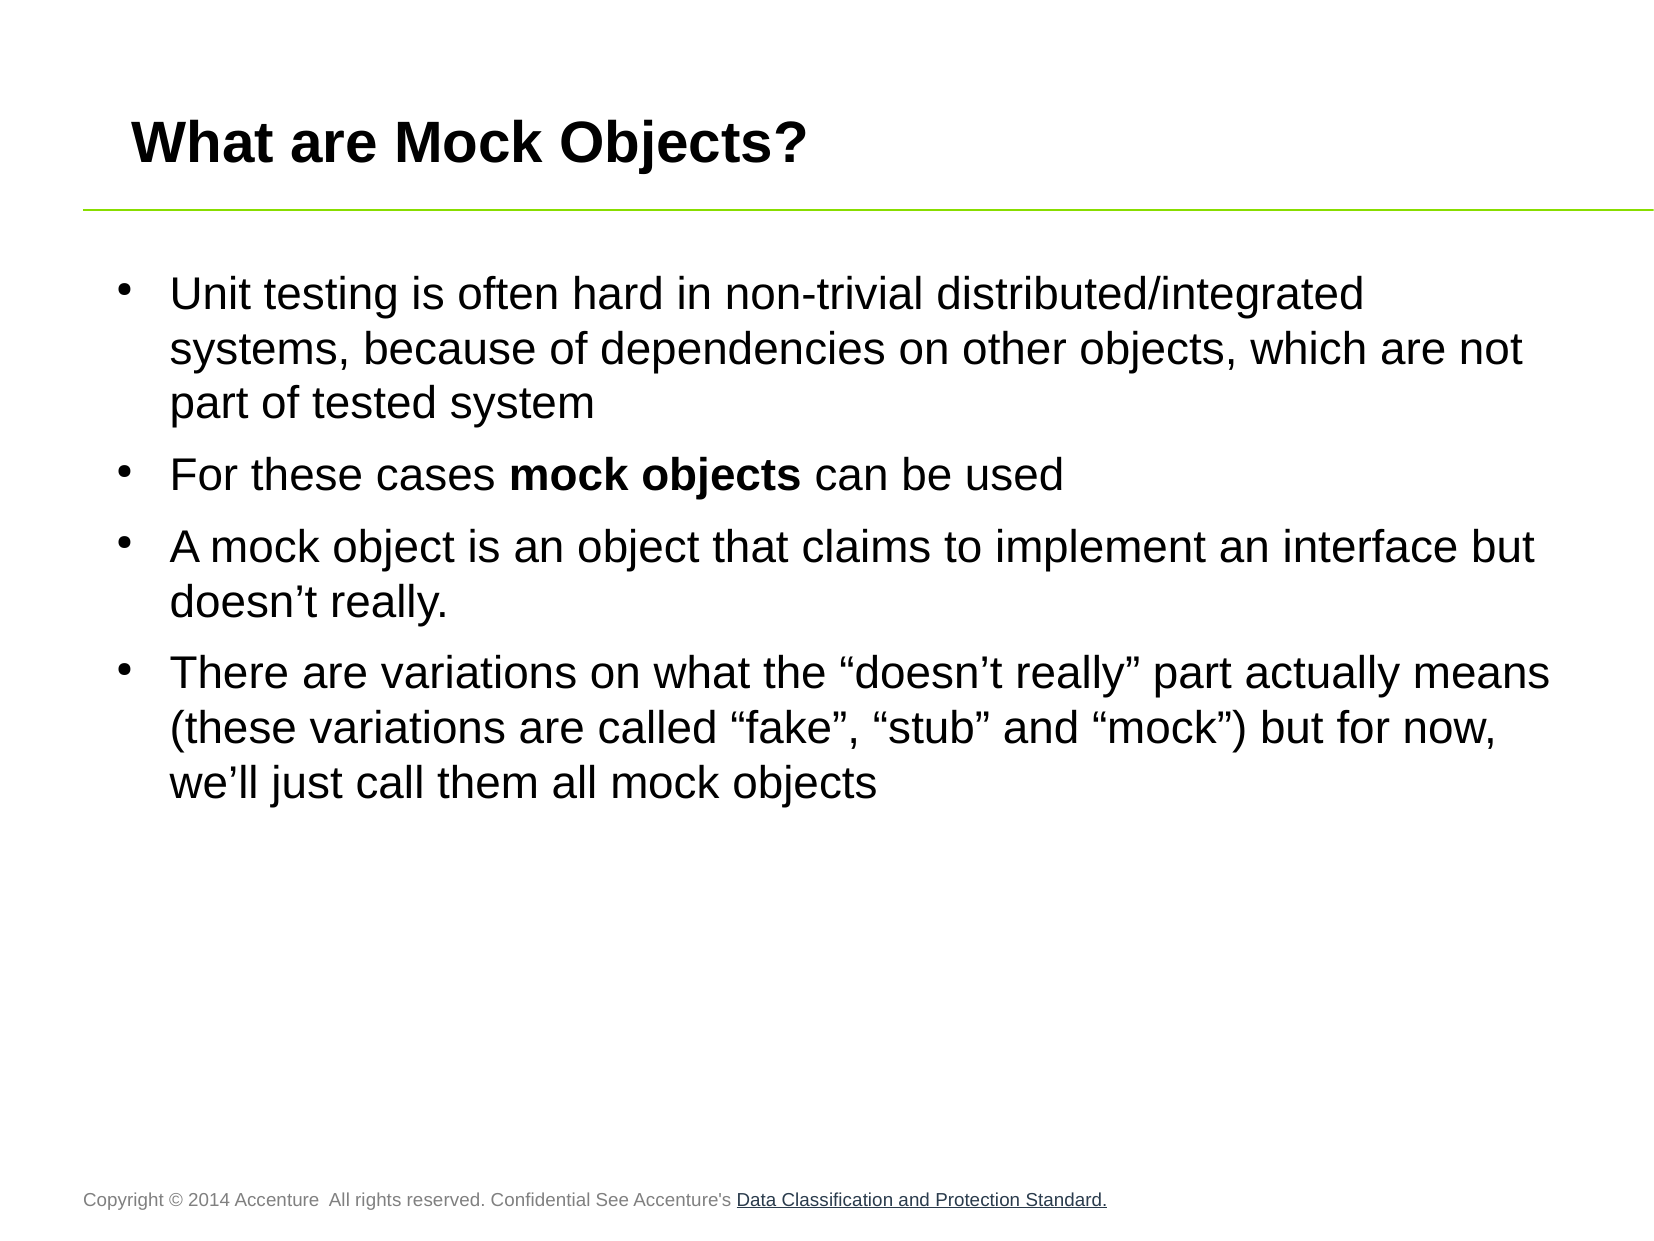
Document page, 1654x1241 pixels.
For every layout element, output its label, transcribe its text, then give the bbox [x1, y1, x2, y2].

title What are Mock Objects? [81, 68, 1654, 211]
list Unit testing is often hard in non-trivial distributed/integrated systems, because of dependencies on other objects, which are not part of tested system For these cases mock objects can be used A mock object is an object that claims to implement an interface but doesn’t really. There are variations on what the “doesn’t really” part actually means (these variations are called “fake”, “stub” and “mock”) but for now, we’ll just call them all mock objects [84, 255, 1573, 1166]
